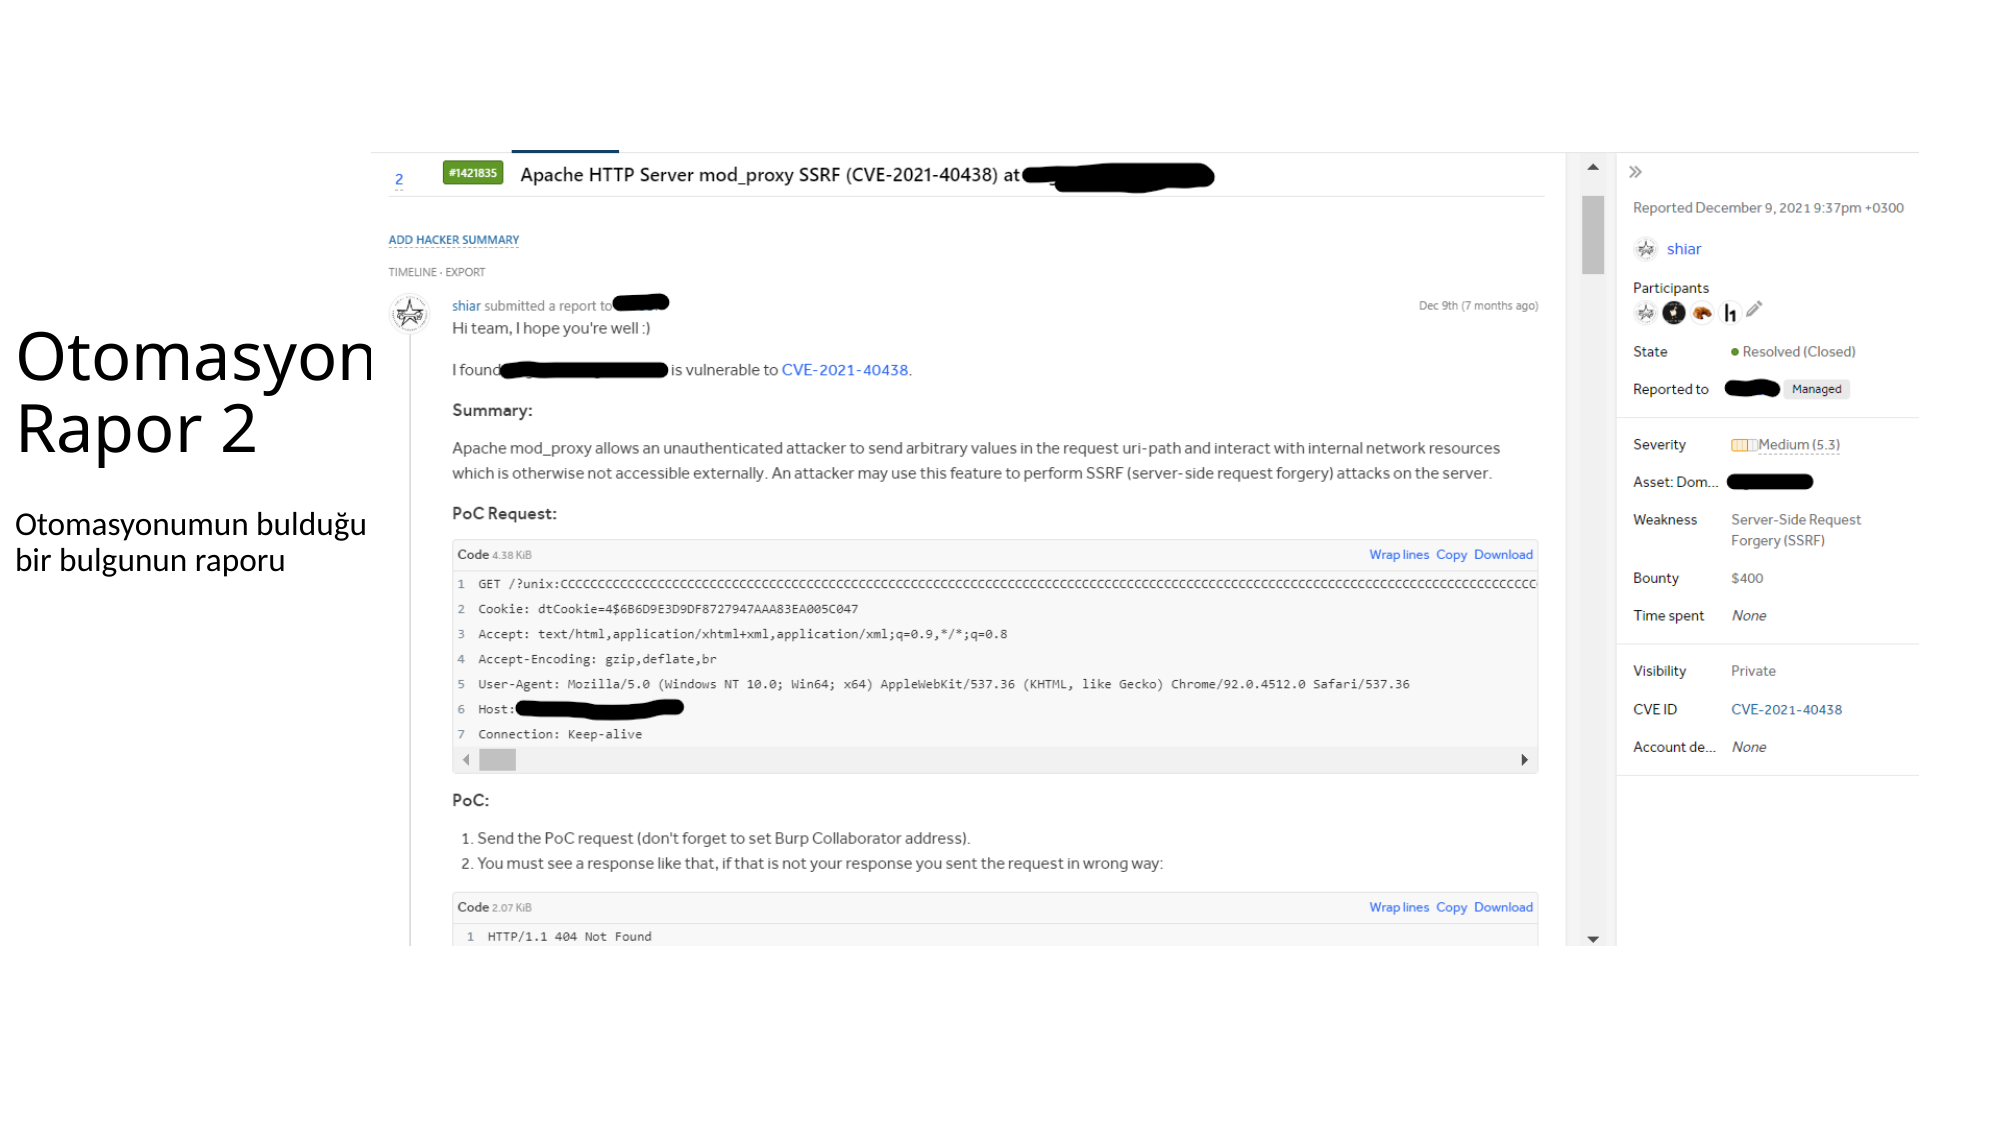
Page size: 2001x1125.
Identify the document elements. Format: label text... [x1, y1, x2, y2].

list Otomasyonumun bulduğu bir bulgunun raporu [0, 499, 422, 1125]
picture [371, 150, 1919, 946]
title Otomasyon Rapor 2 [0, 192, 371, 475]
